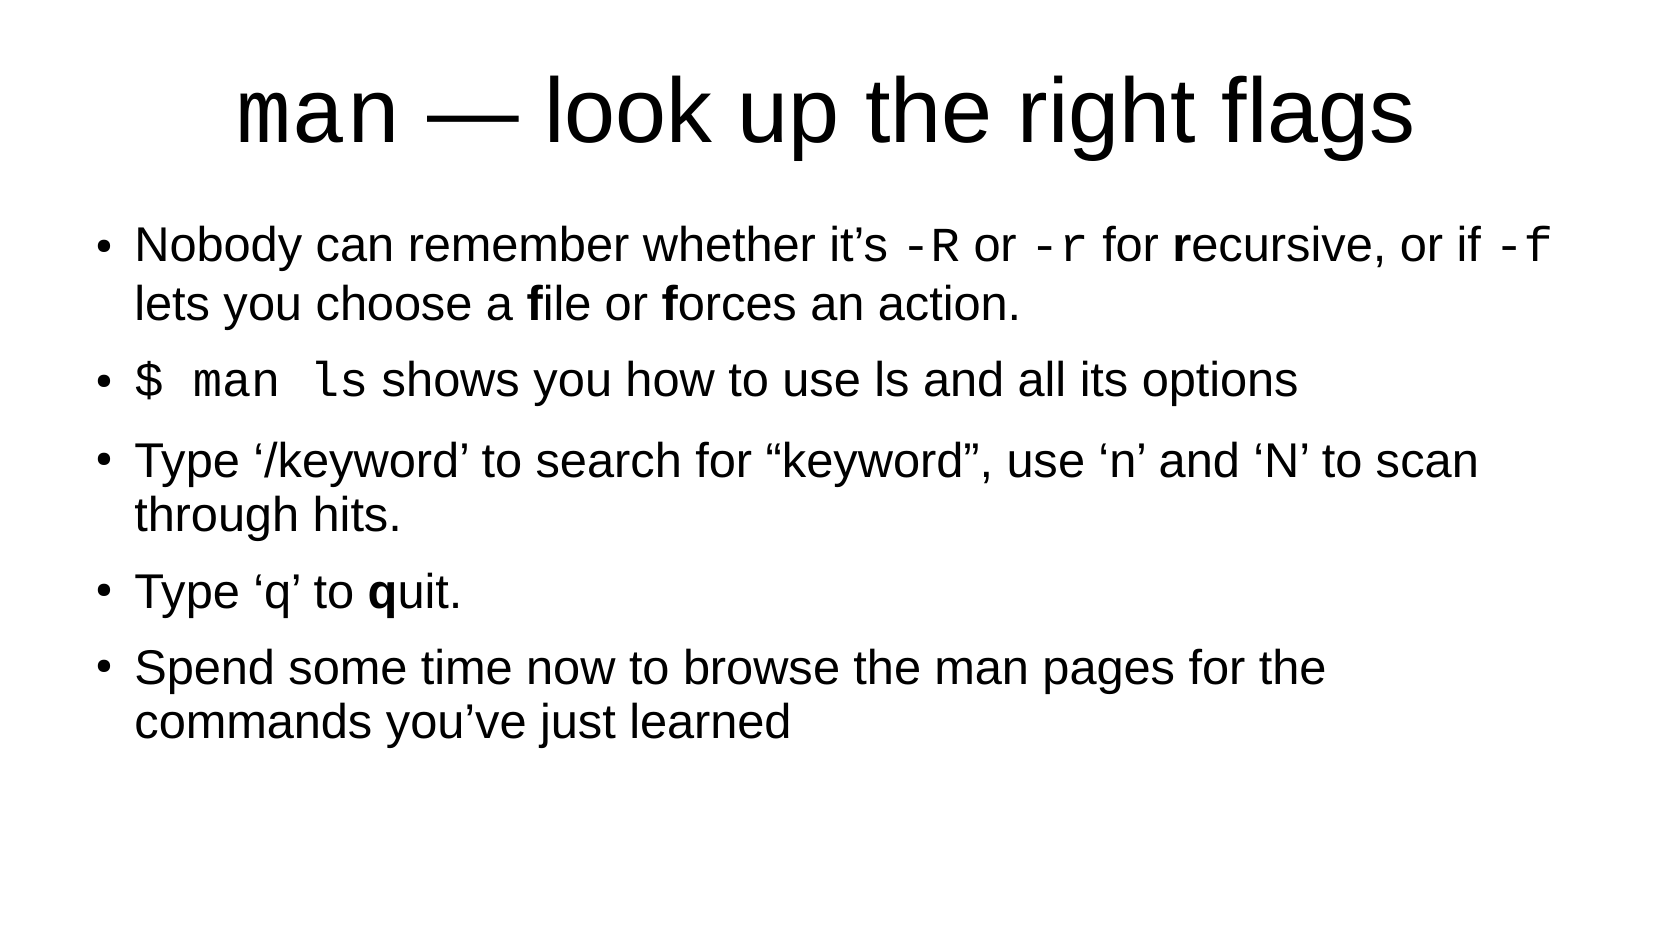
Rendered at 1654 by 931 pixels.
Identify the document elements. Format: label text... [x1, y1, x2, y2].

list Nobody can remember whether it’s -R or -r for recursive, or if -f lets you choose a file or forces an action. $ man ls shows you how to use ls and all its options Type ‘/keyword’ to search for “keyword”, use ‘n’ and ‘N’ to scan through hits. Type ‘q’ to quit. Spend some time now to browse the man pages for the commands you’ve just learned [82, 217, 1571, 758]
title man — look up the right flags [82, 37, 1571, 193]
